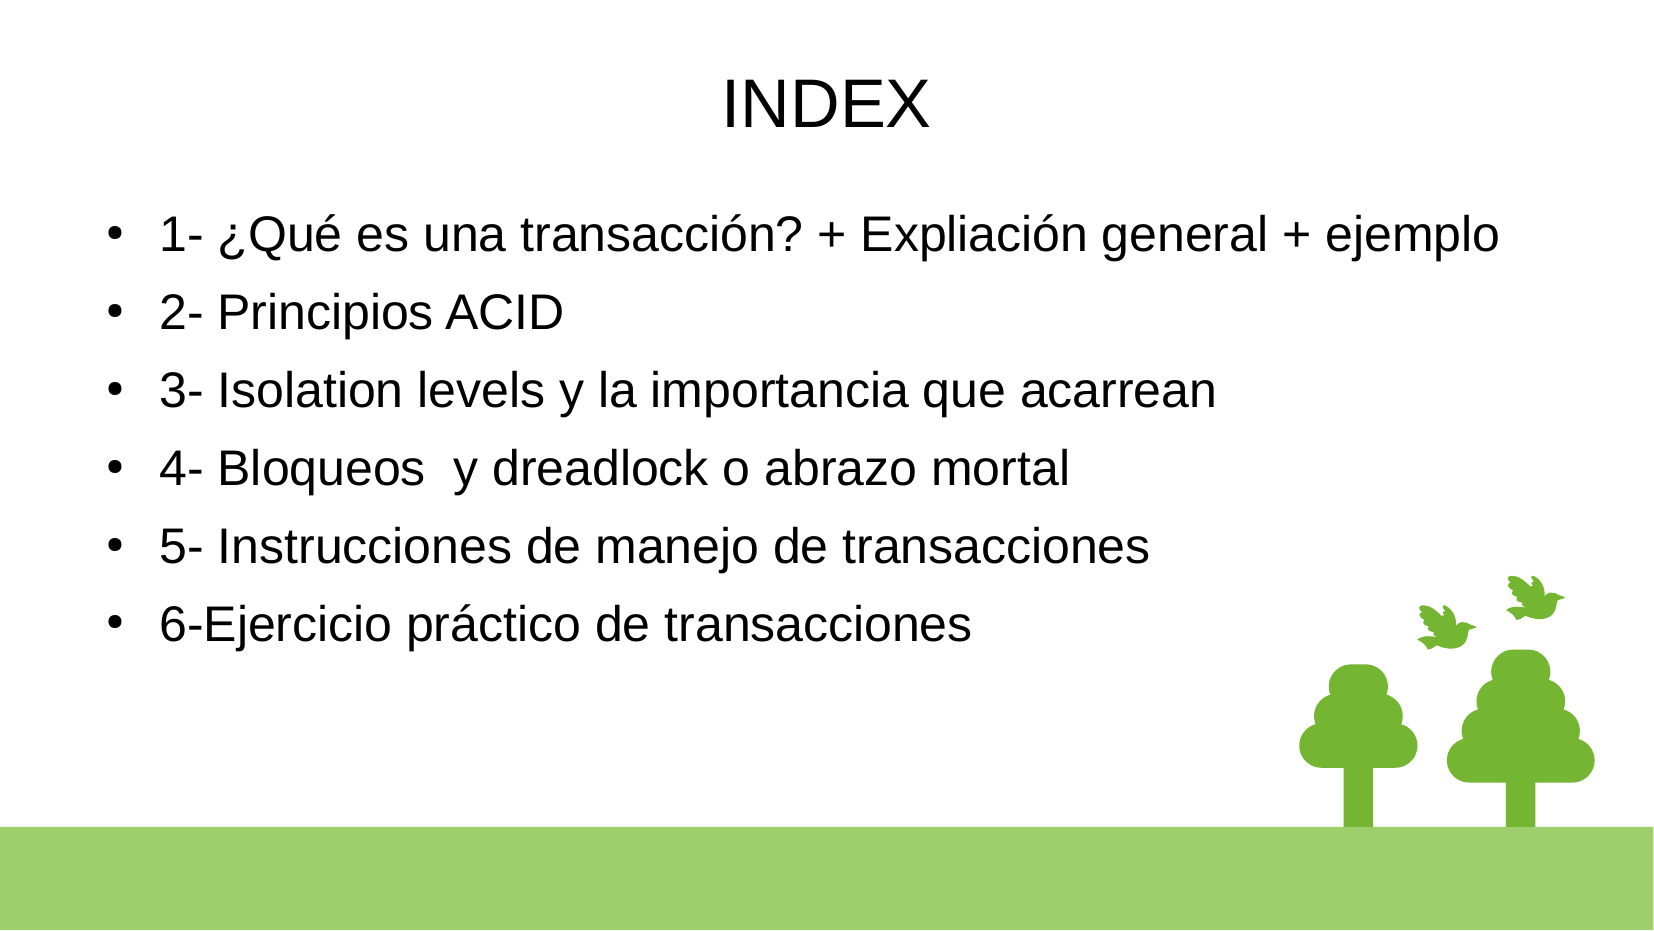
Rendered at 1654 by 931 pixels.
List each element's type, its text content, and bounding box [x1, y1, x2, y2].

title INDEX [88, 29, 1565, 178]
list 1- ¿Qué es una transacción? + Expliación general + ejemplo 2- Principios ACID 3- Isolation levels y la importancia que acarrean 4- Bloqueos y dreadlock o abrazo mortal 5- Instrucciones de manejo de transacciones 6-Ejercicio práctico de transacciones [88, 206, 1565, 739]
